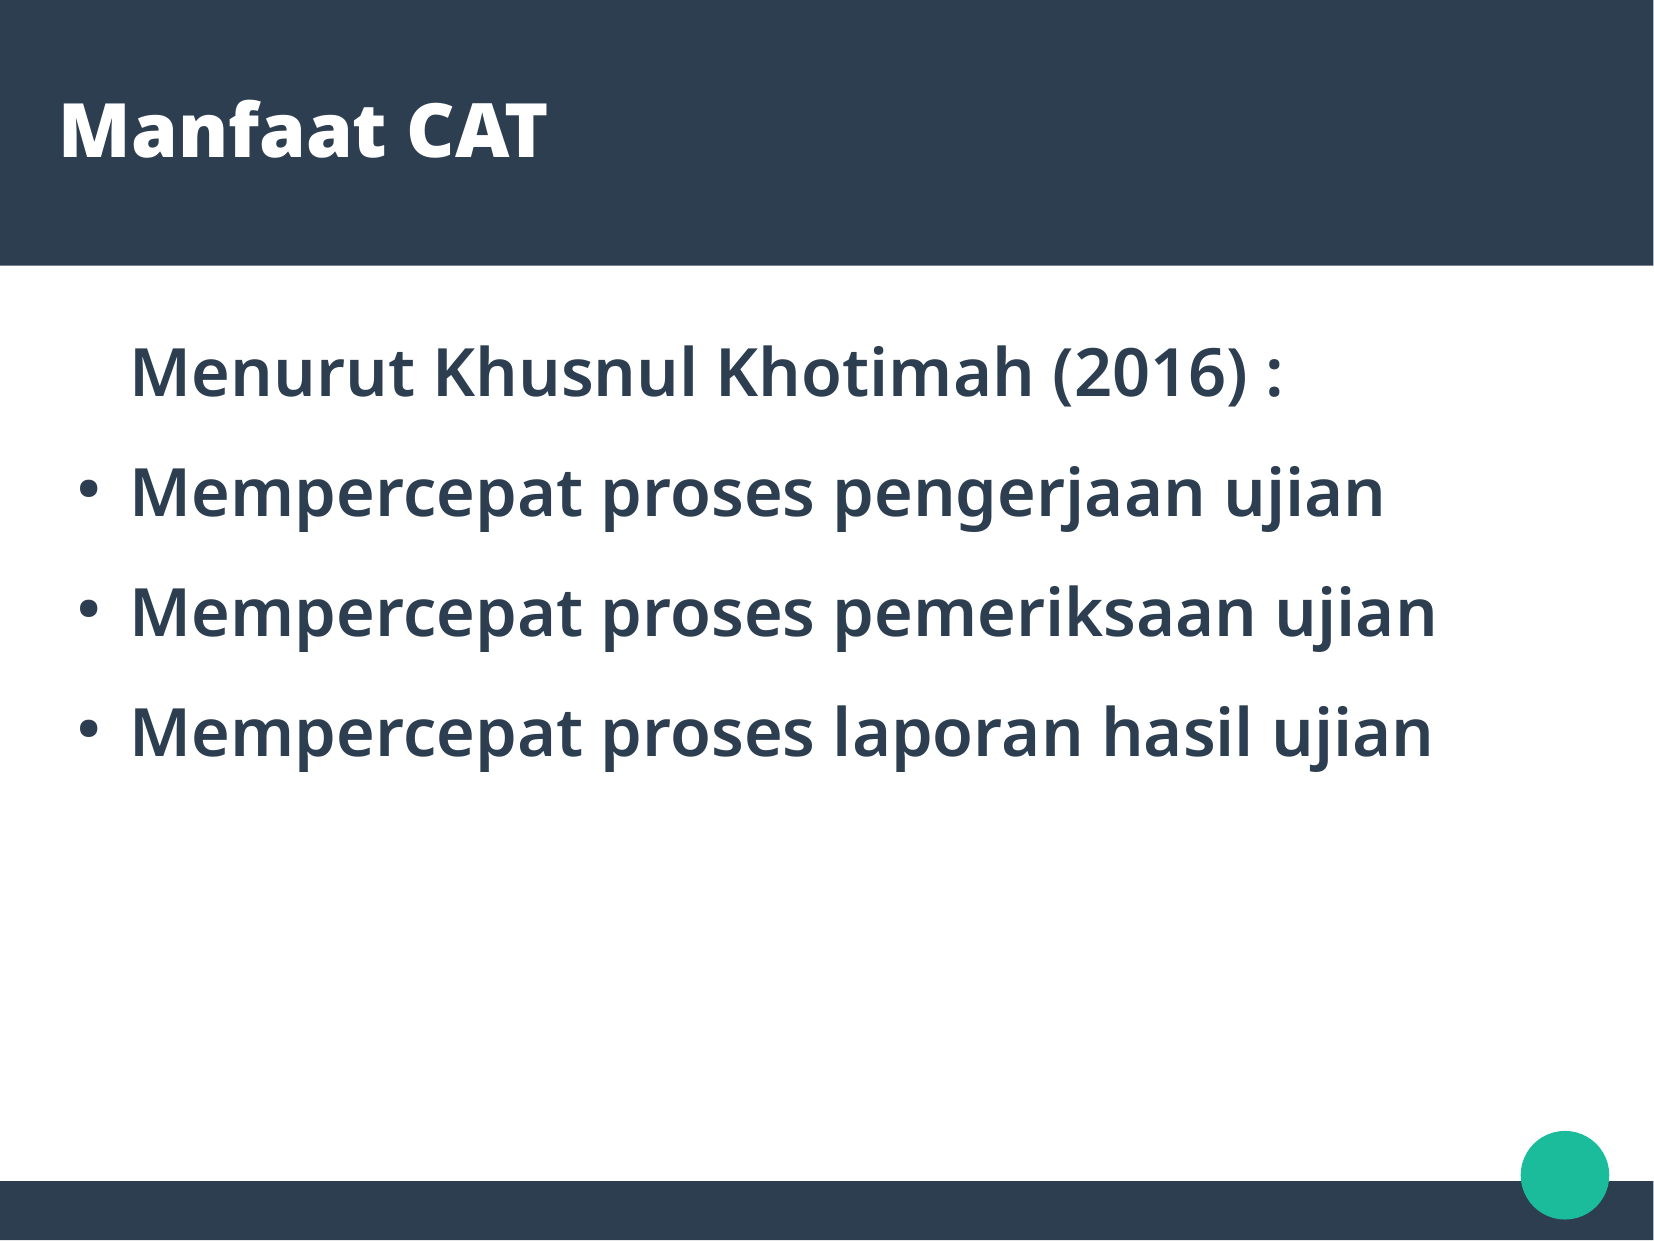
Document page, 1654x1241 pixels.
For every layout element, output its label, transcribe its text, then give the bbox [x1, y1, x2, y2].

list Menurut Khusnul Khotimah (2016) : Mempercepat proses pengerjaan ujian Mempercepat proses pemeriksaan ujian Mempercepat proses laporan hasil ujian [59, 324, 1595, 1152]
title Manfaat CAT [59, 56, 1595, 200]
